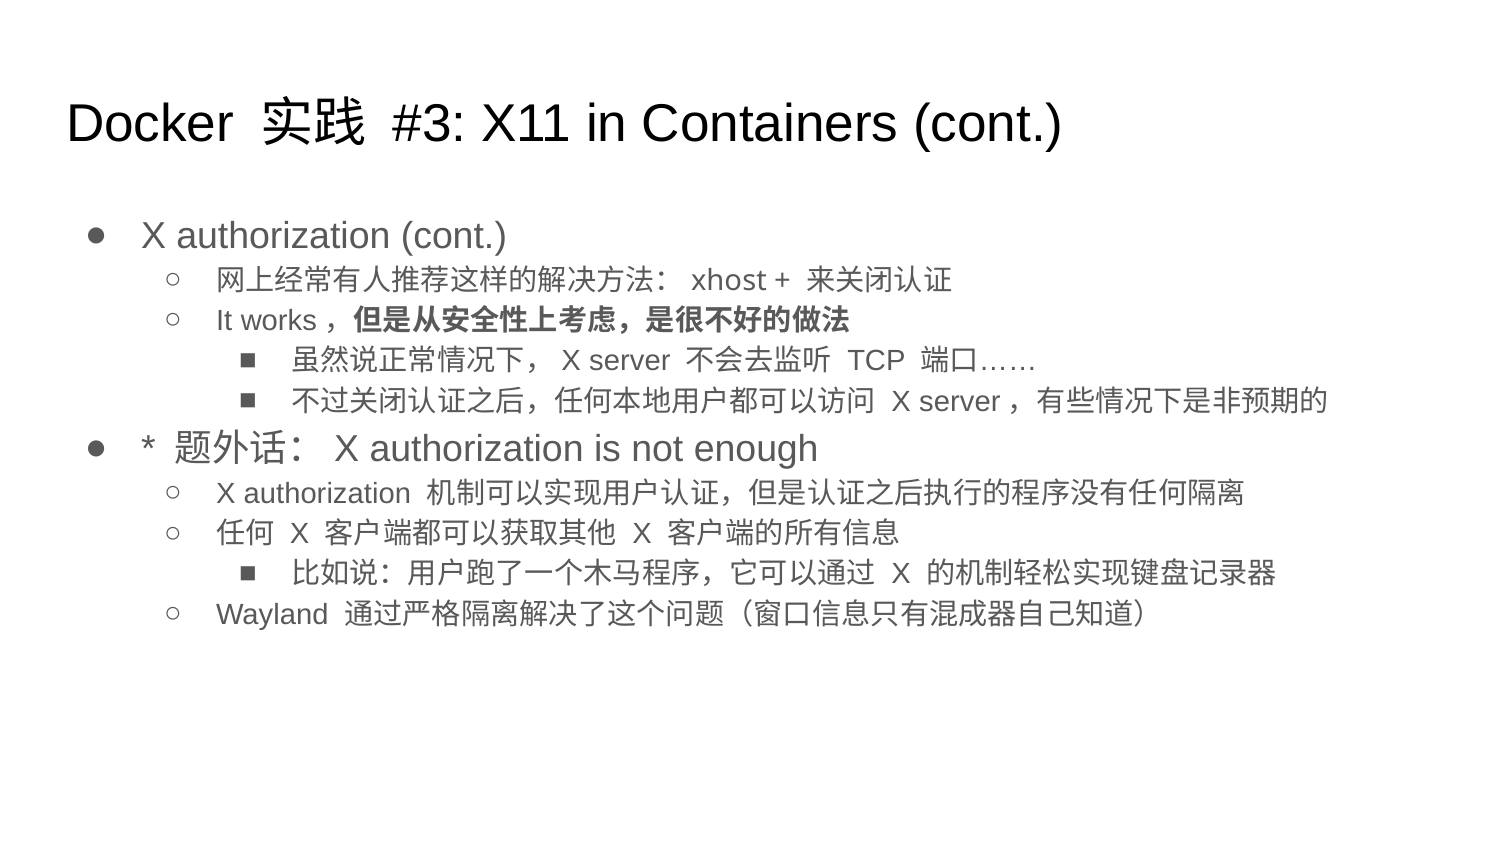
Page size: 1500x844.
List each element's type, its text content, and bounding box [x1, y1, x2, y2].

list X authorization (cont.) 网上经常有人推荐这样的解决方法：xhost + 来关闭认证 It works，但是从安全性上考虑，是很不好的做法 虽然说正常情况下，X server 不会去监听 TCP 端口…… 不过关闭认证之后，任何本地用户都可以访问 X server，有些情况下是非预期的 * 题外话：X authorization is not enough X authorization 机制可以实现用户认证，但是认证之后执行的程序没有任何隔离 任何 X 客户端都可以获取其他 X 客户端的所有信息 比如说：用户跑了一个木马程序，它可以通过 X 的机制轻松实现键盘记录器 Wayland 通过严格隔离解决了这个问题（窗口信息只有混成器自己知道） [51, 189, 1449, 806]
title Docker 实践 #3: X11 in Containers (cont.) [51, 72, 1449, 167]
